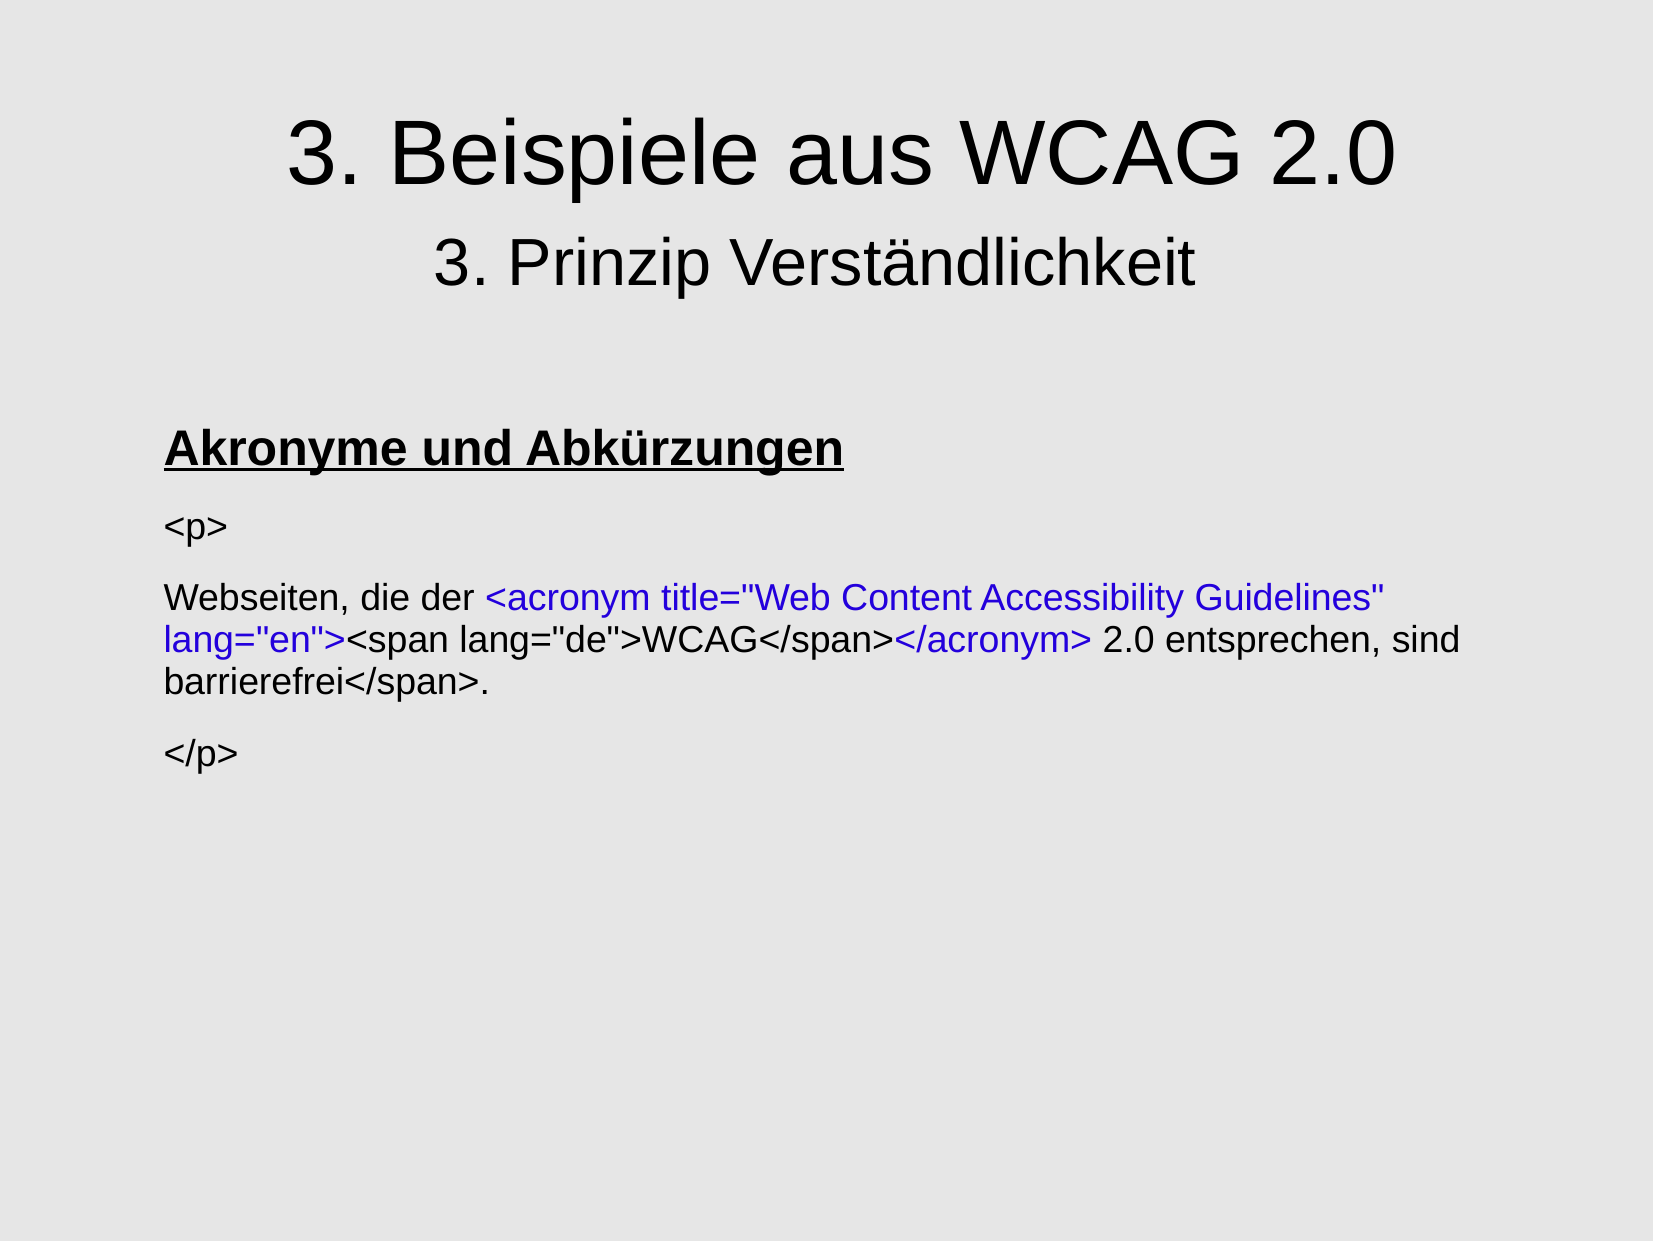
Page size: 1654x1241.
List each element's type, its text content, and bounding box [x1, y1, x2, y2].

list 3. Prinzip Verständlichkeit [433, 257, 1220, 361]
title 3. Beispiele aus WCAG 2.0 [82, 49, 1571, 257]
list Akronyme und Abkürzungen <p> Webseiten, die der <acronym title="Web Content Accessibility Guidelines" lang="en"><span lang="de">WCAG</span></acronym> 2.0 entsprechen, sind barrierefrei</span>. </p> [163, 420, 1559, 841]
